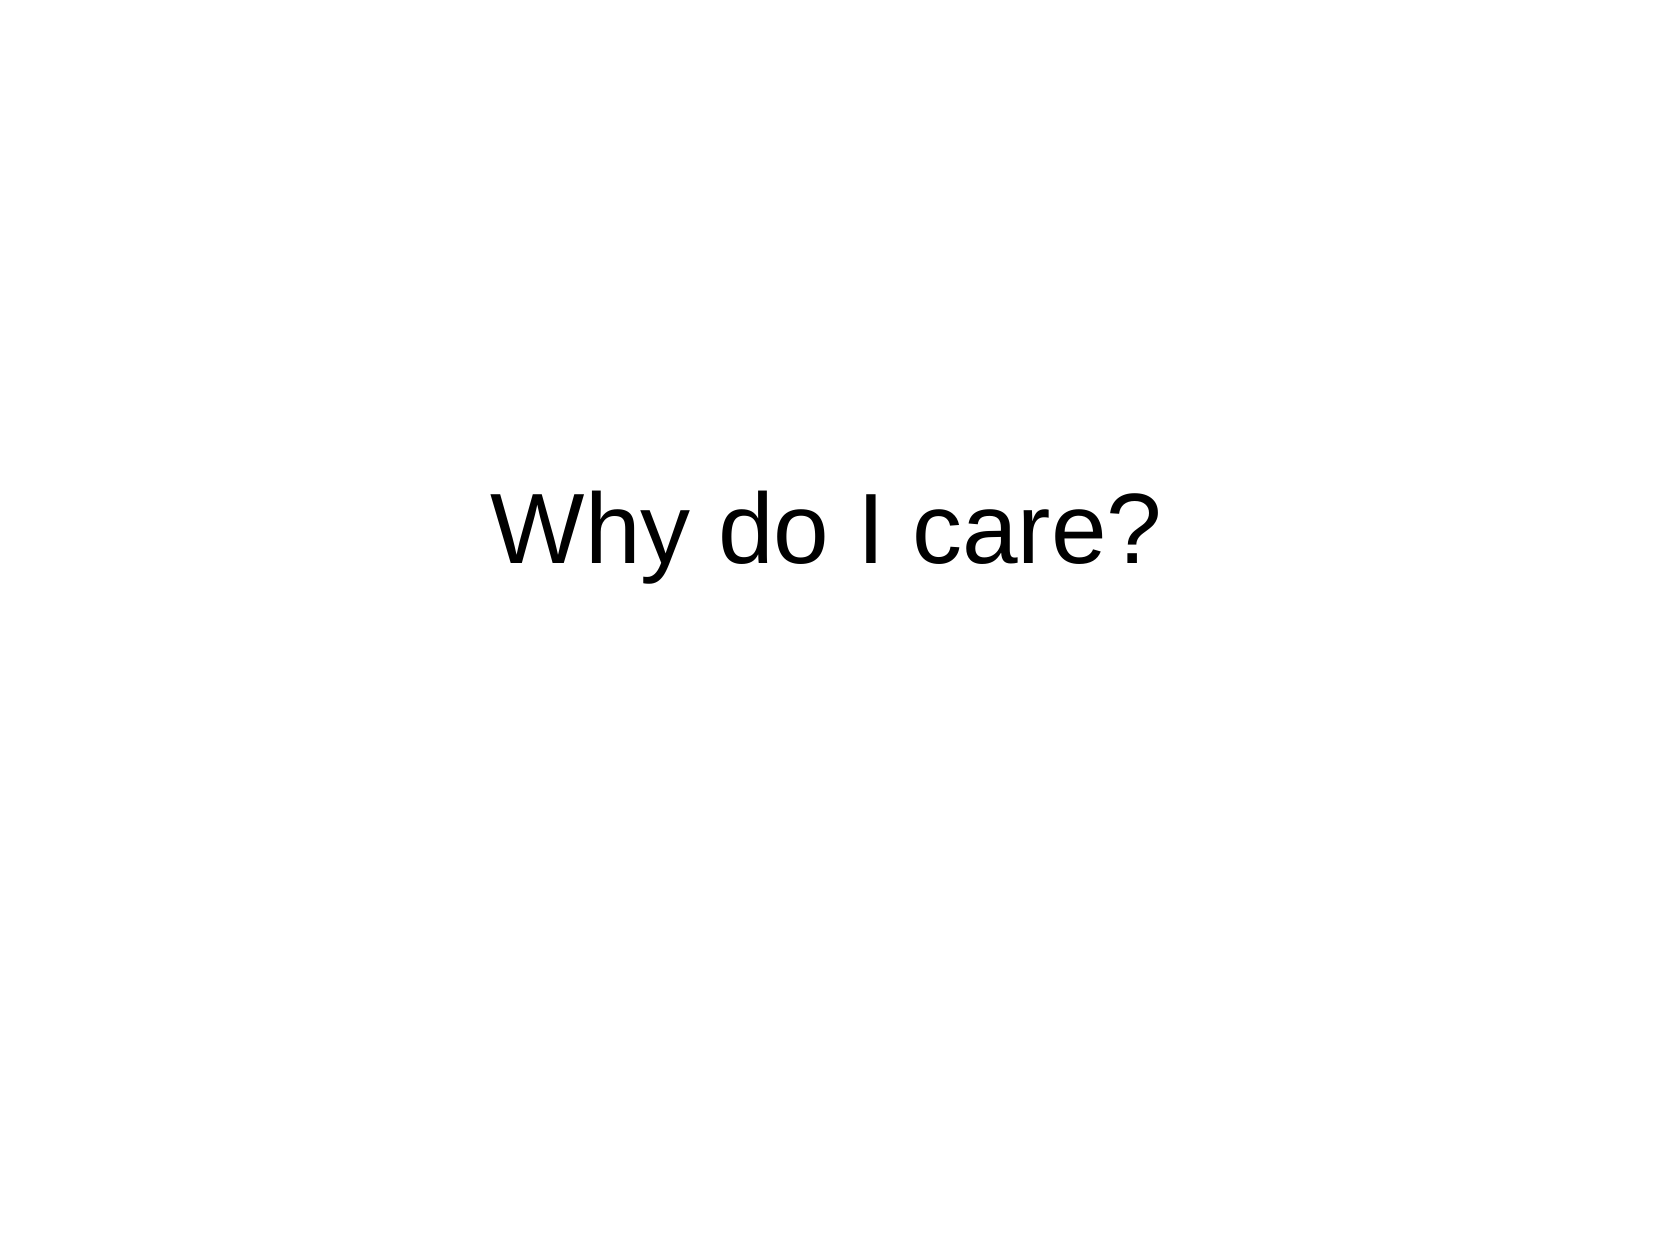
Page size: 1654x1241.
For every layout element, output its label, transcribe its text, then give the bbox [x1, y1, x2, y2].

subtitle Why do I care? [82, 49, 1571, 1010]
